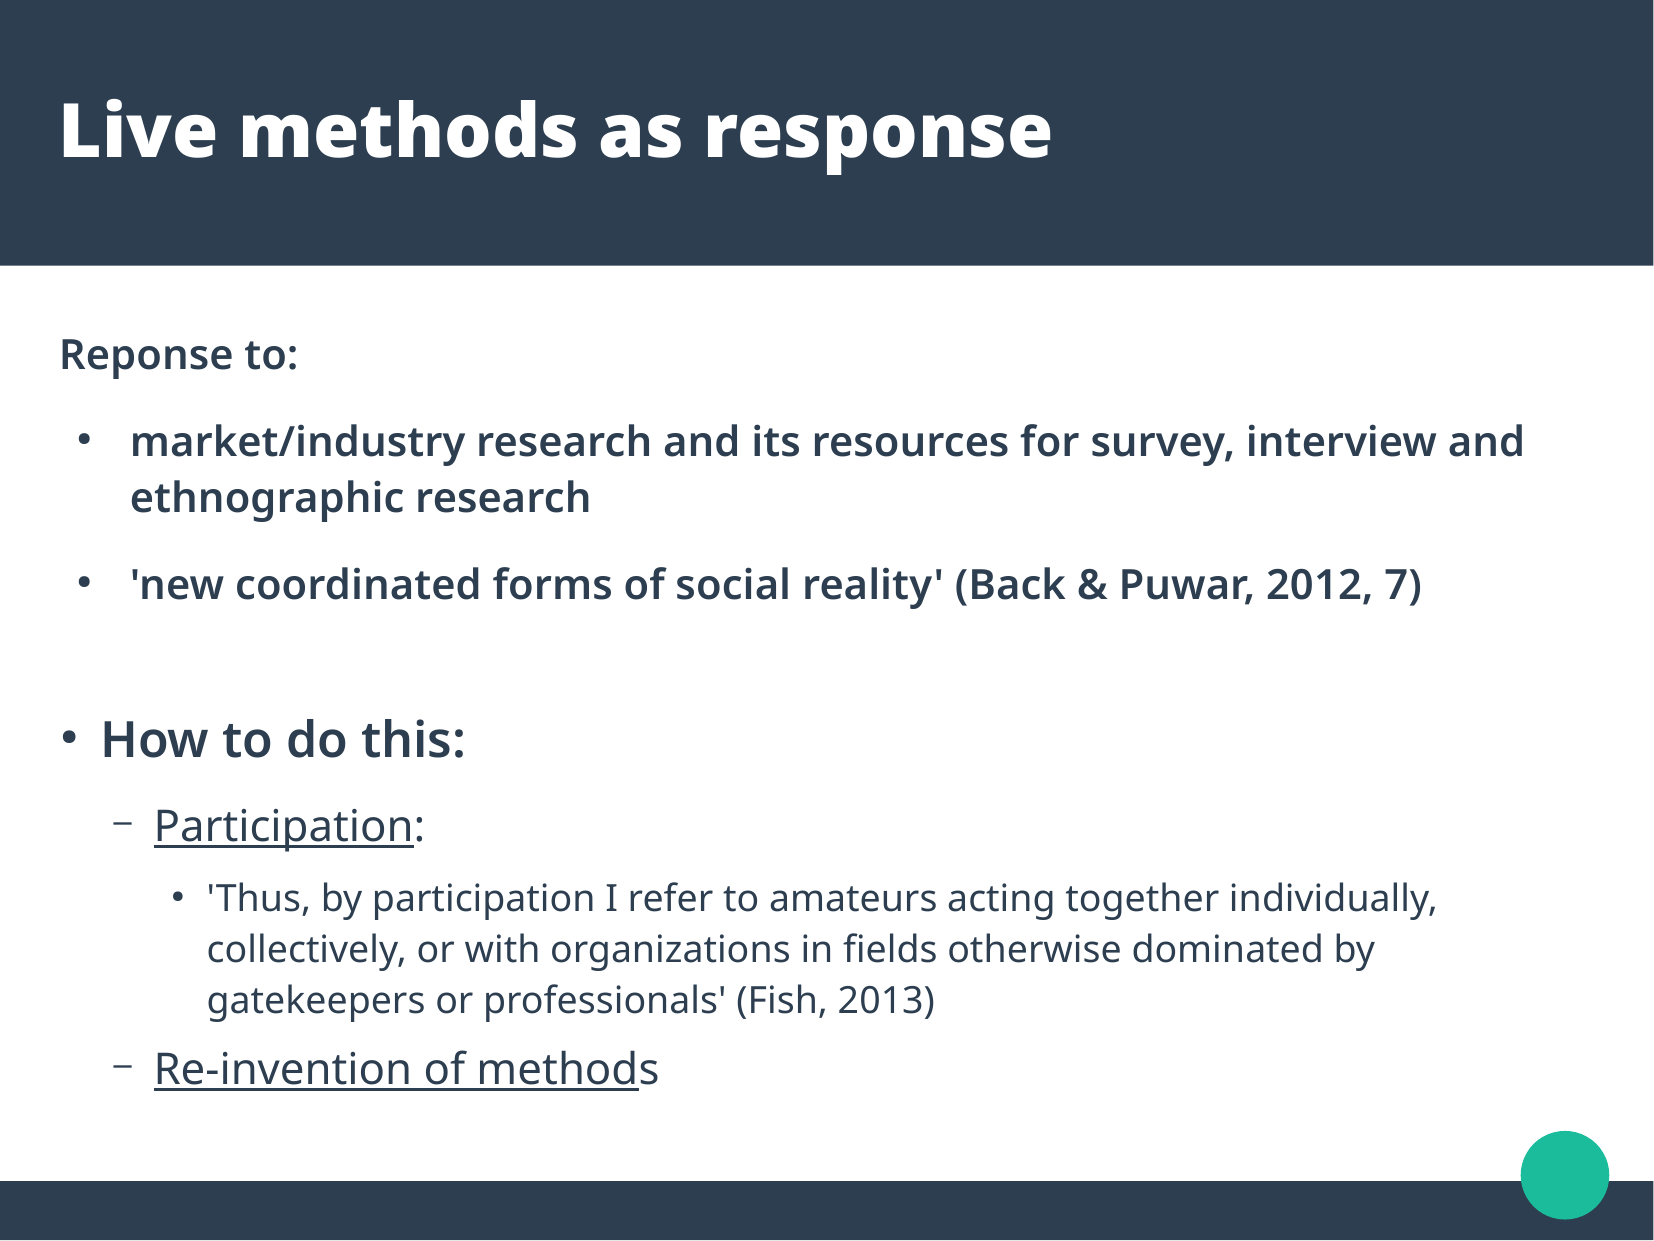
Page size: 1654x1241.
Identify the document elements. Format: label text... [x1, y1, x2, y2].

list Reponse to: market/industry research and its resources for survey, interview and ethnographic research 'new coordinated forms of social reality' (Back & Puwar, 2012, 7) [59, 324, 1595, 720]
list How to do this: Participation: 'Thus, by participation I refer to amateurs acting together individually, collectively, or with organizations in fields otherwise dominated by gatekeepers or professionals' (Fish, 2013) Re-invention of methods [47, 704, 1583, 1099]
title Live methods as response [59, 49, 1595, 207]
